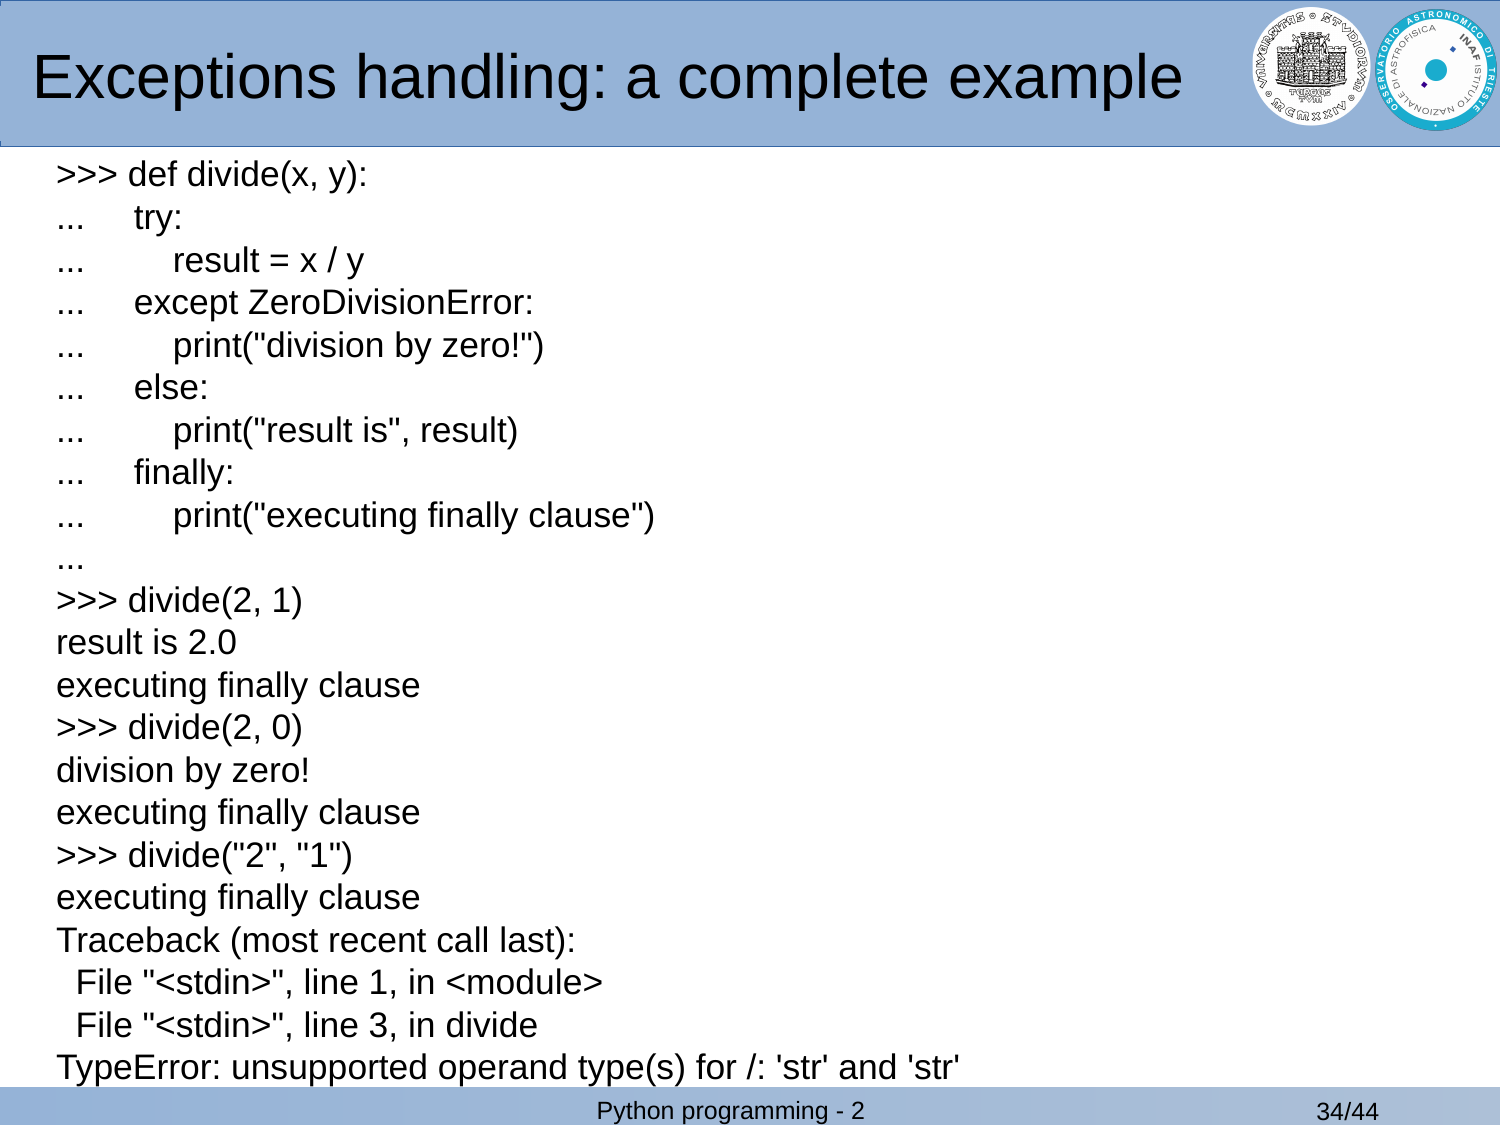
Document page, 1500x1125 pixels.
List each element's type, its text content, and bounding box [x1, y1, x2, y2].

list >>> def divide(x, y): ... try: ... result = x / y ... except ZeroDivisionError: ... print("division by zero!") ... else: ... print("result is", result) ... finally: ... print("executing finally clause") ... >>> divide(2, 1) result is 2.0 executing finally clause >>> divide(2, 0) division by zero! executing finally clause >>> divide("2", "1") executing finally clause Traceback (most recent call last): File "<stdin>", line 1, in <module> File "<stdin>", line 3, in divide TypeError: unsupported operand type(s) for /: 'str' and 'str' [41, 143, 1500, 1000]
text_box Exceptions handling: a complete example [0, 5, 1253, 141]
picture [1253, 0, 1500, 143]
